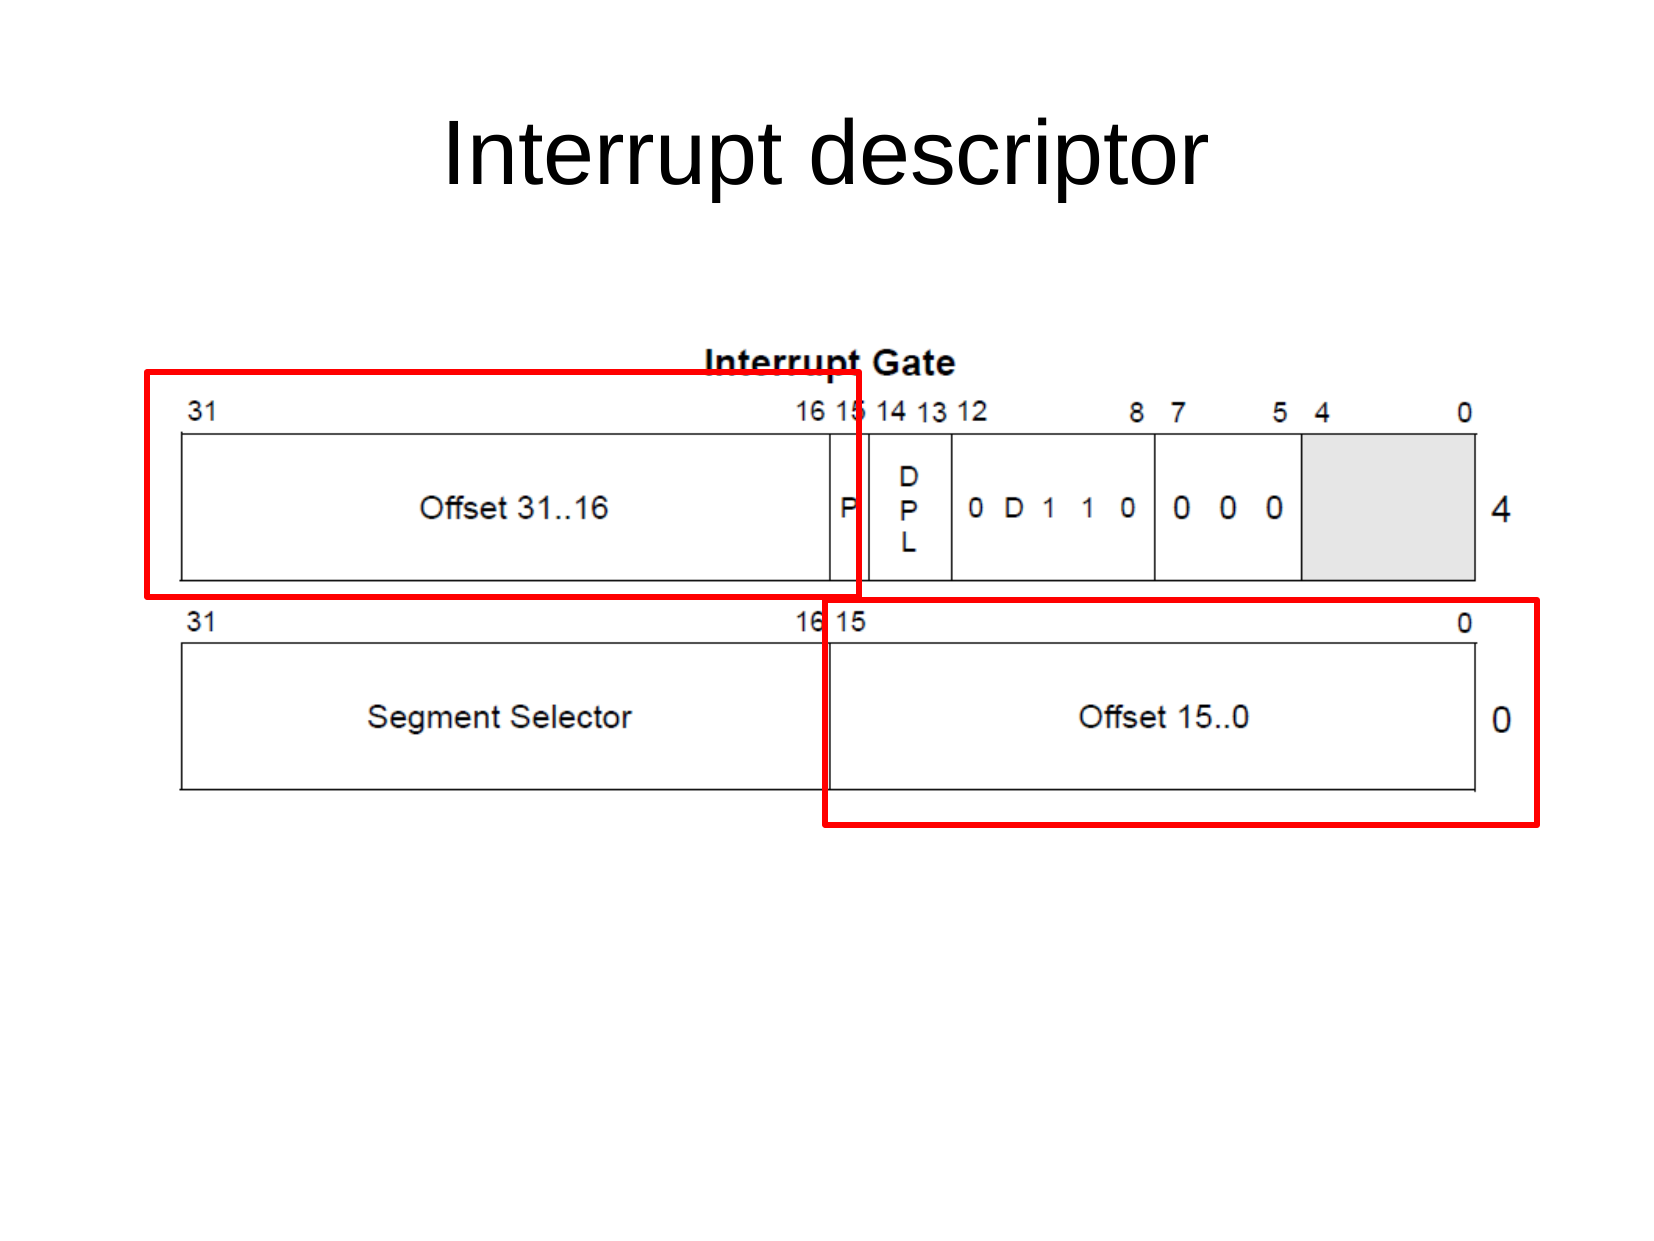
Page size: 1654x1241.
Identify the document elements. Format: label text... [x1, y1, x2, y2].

title Interrupt descriptor [82, 49, 1571, 257]
picture [828, 603, 1534, 822]
picture [150, 375, 856, 594]
picture [150, 600, 822, 826]
picture [150, 329, 1537, 597]
